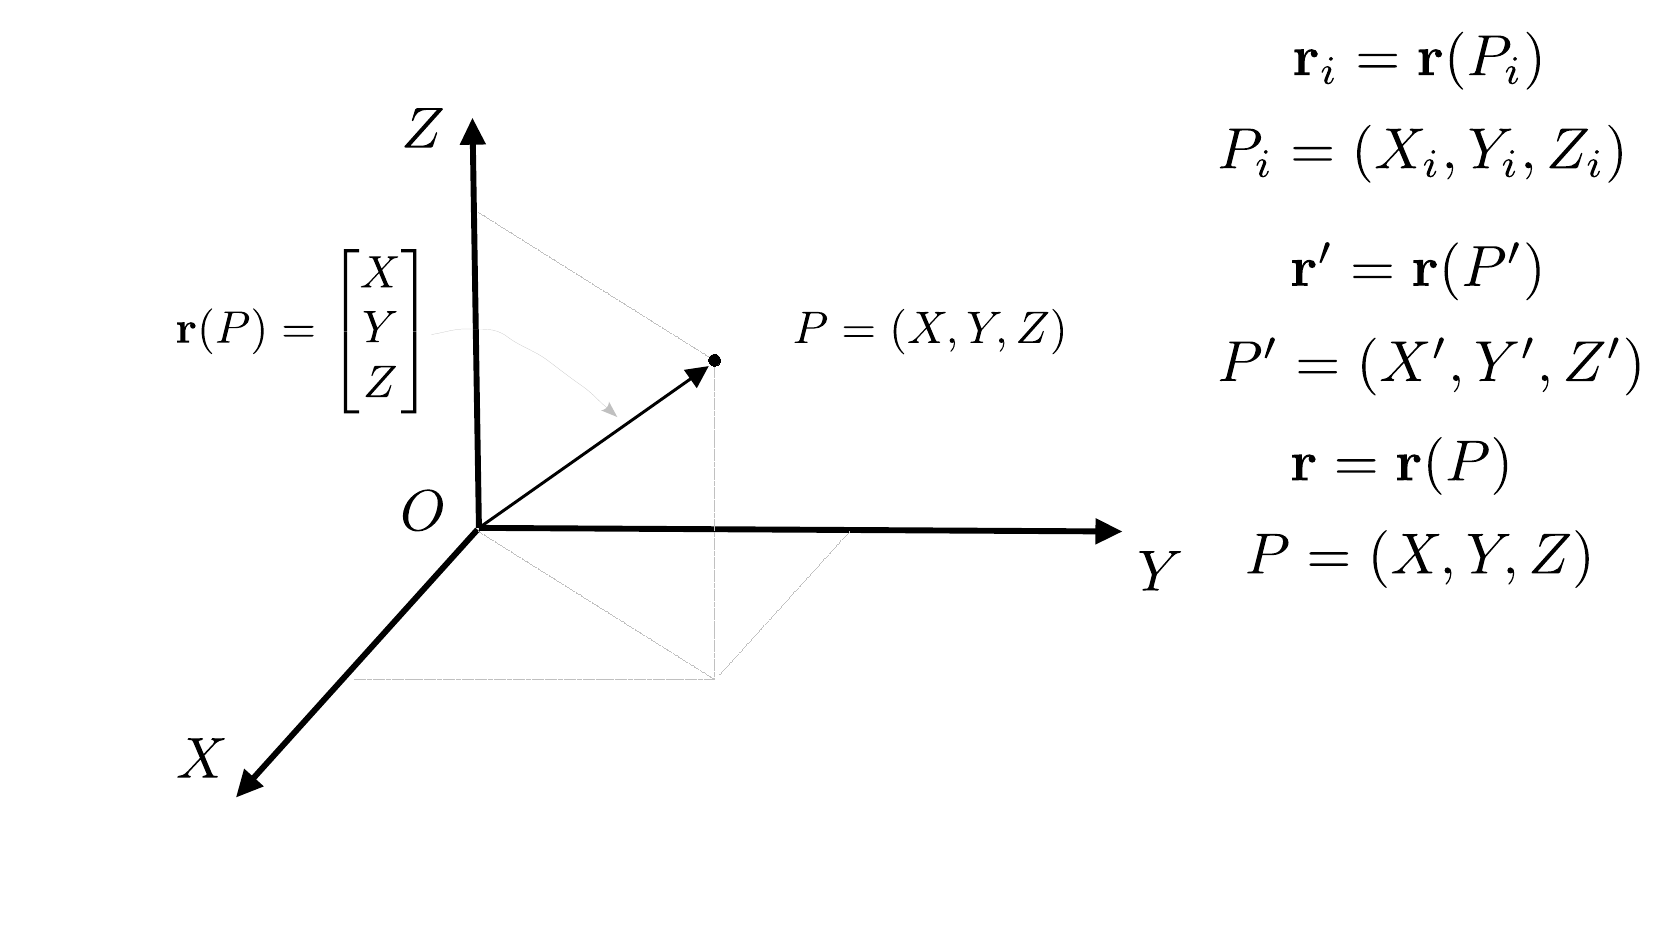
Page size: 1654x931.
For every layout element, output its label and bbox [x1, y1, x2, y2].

picture [177, 249, 417, 414]
picture [1247, 530, 1589, 588]
picture [1292, 242, 1540, 301]
picture [402, 489, 443, 532]
text_box [708, 354, 721, 367]
picture [1138, 551, 1182, 591]
picture [177, 738, 225, 778]
picture [1217, 335, 1642, 398]
picture [404, 108, 443, 148]
picture [1292, 437, 1508, 495]
picture [794, 308, 1063, 355]
picture [1292, 29, 1543, 92]
picture [1217, 122, 1625, 185]
